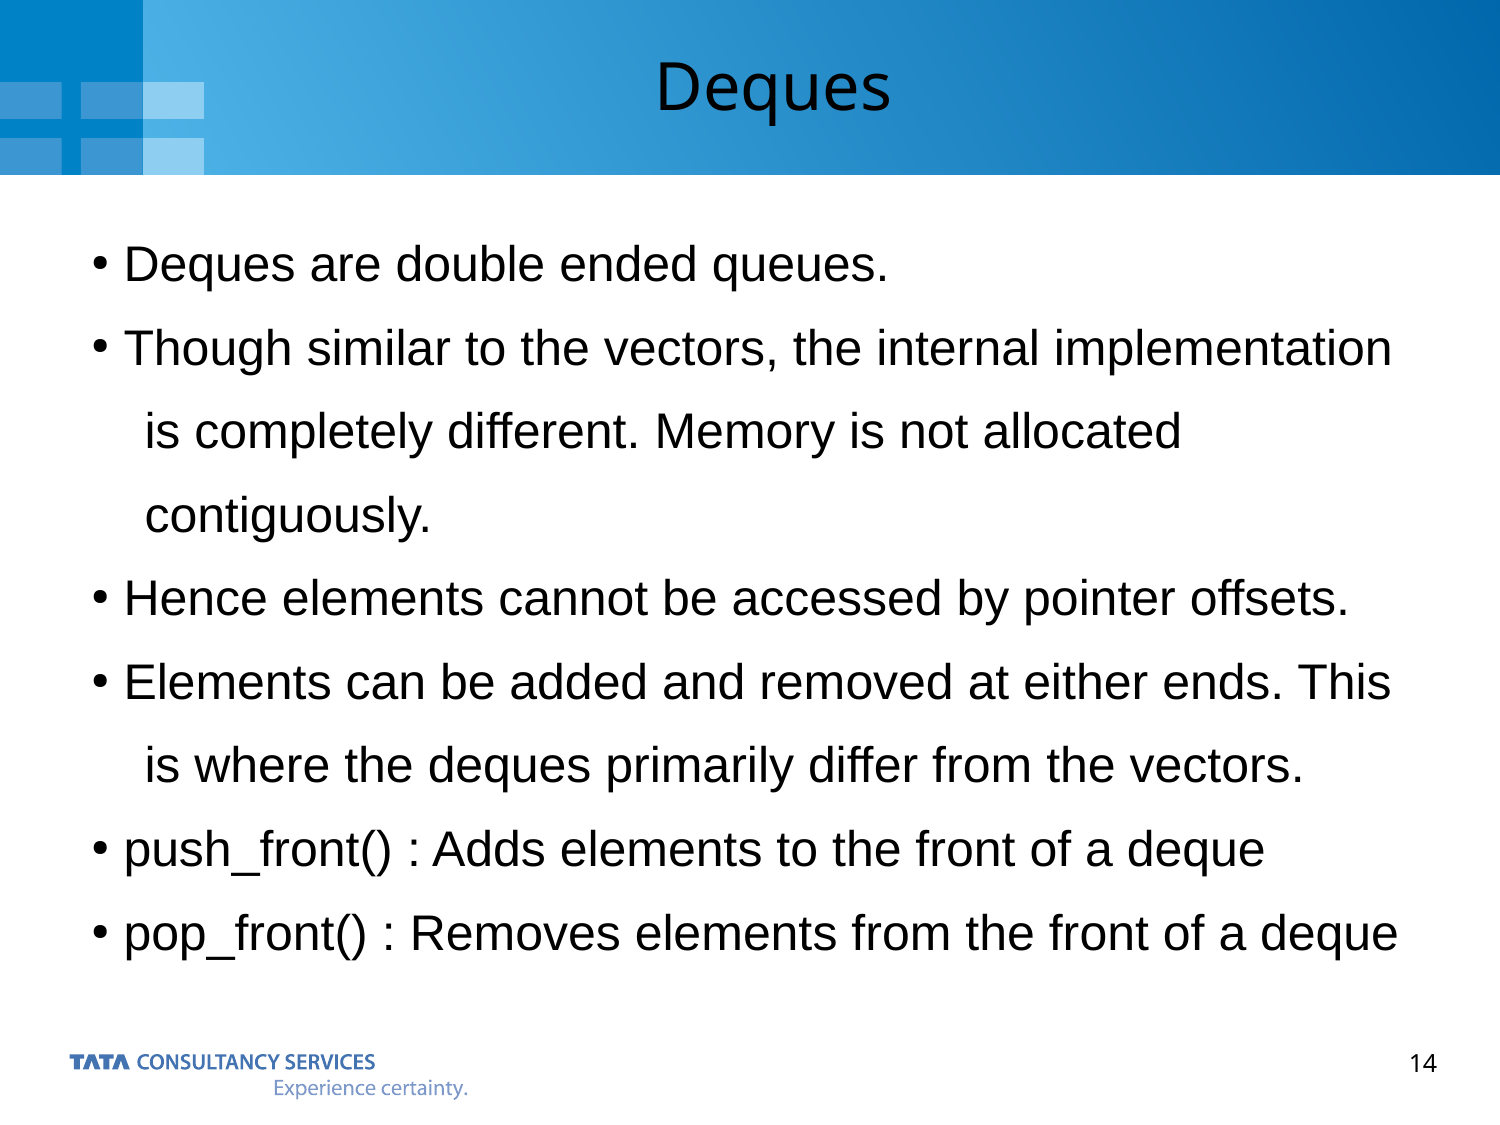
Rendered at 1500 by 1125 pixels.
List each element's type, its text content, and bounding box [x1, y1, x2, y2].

text_box Deques are double ended queues. Though similar to the vectors, the internal implementation is completely different. Memory is not allocated contiguously. Hence elements cannot be accessed by pointer offsets. Elements can be added and removed at either ends. This is where the deques primarily differ from the vectors. push_front() : Adds elements to the front of a deque pop_front() : Removes elements from the front of a deque [59, 200, 1453, 1040]
text_box Deques [200, 1, 1347, 166]
